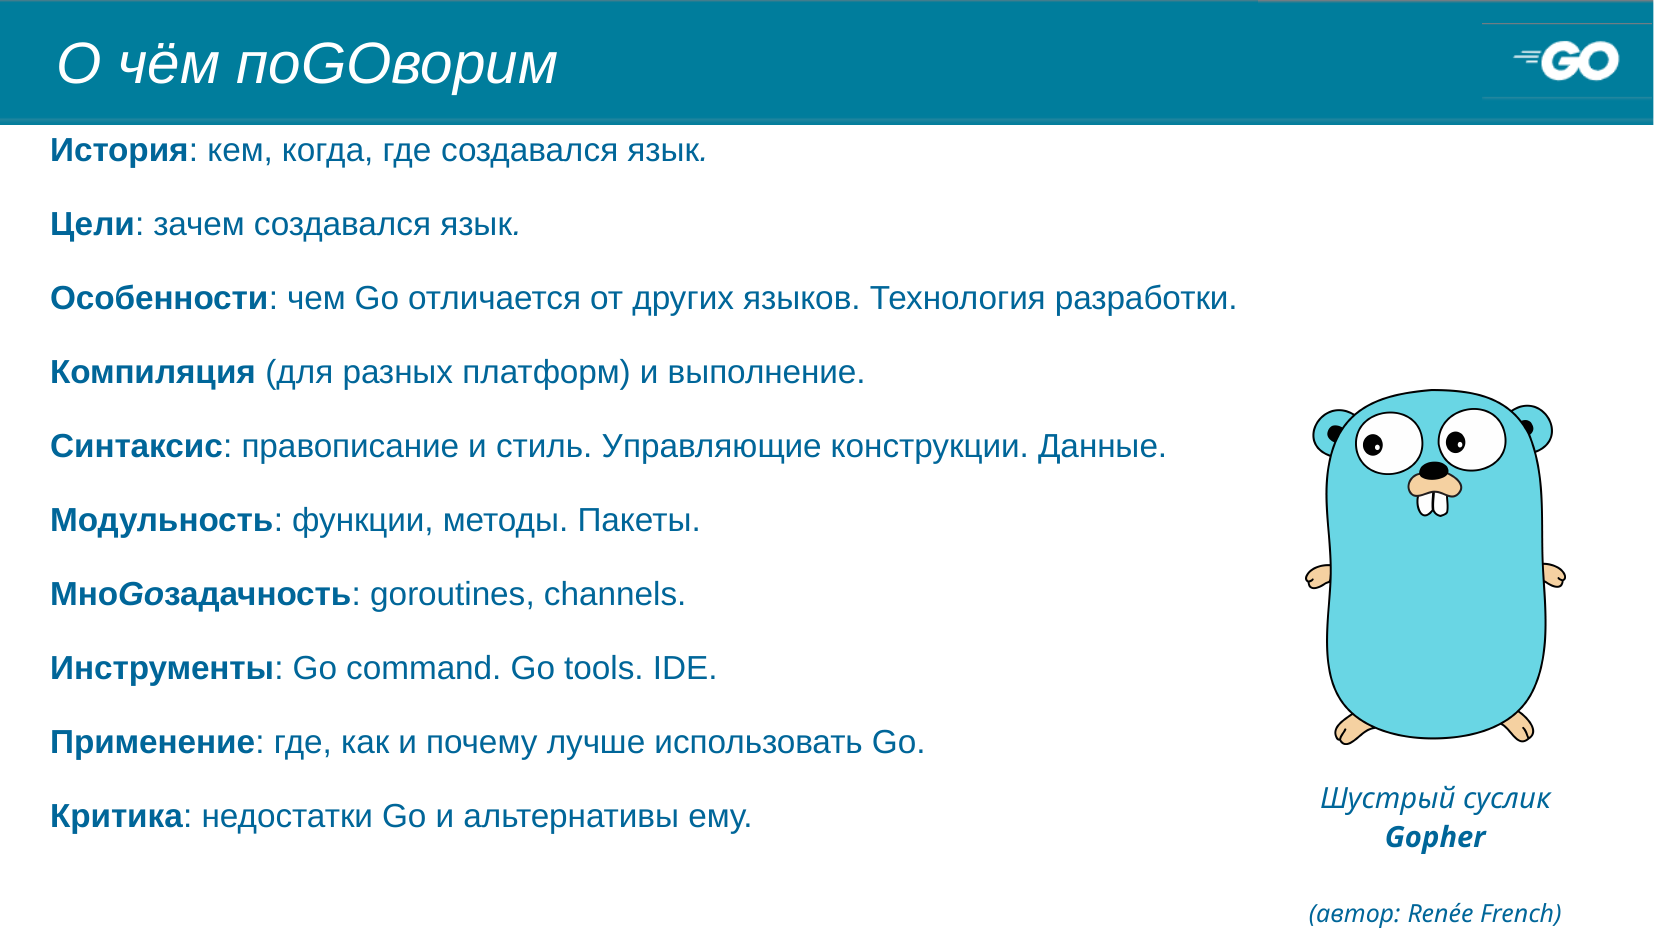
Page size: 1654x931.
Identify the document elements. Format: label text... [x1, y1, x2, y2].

picture [1305, 389, 1566, 745]
text_box История: кем, когда, где создавался язык. Цели: зачем создавался язык. Особенности: чем Go отличается от других языков. Технология разработки. Компиляция (для разных платформ) и выполнение. Синтаксис: правописание и стиль. Управляющие конструкции. Данные. Модульность: функции, методы. Пакеты. МноGoзадачность: goroutines, channels. Инструменты: Go command. Go tools. IDE. Применение: где, как и почему лучше использовать Go. Критика: недостатки Go и альтернативы ему. [35, 124, 1619, 895]
text_box О чём поGOворим [41, 23, 1495, 104]
picture [1542, 41, 1619, 81]
